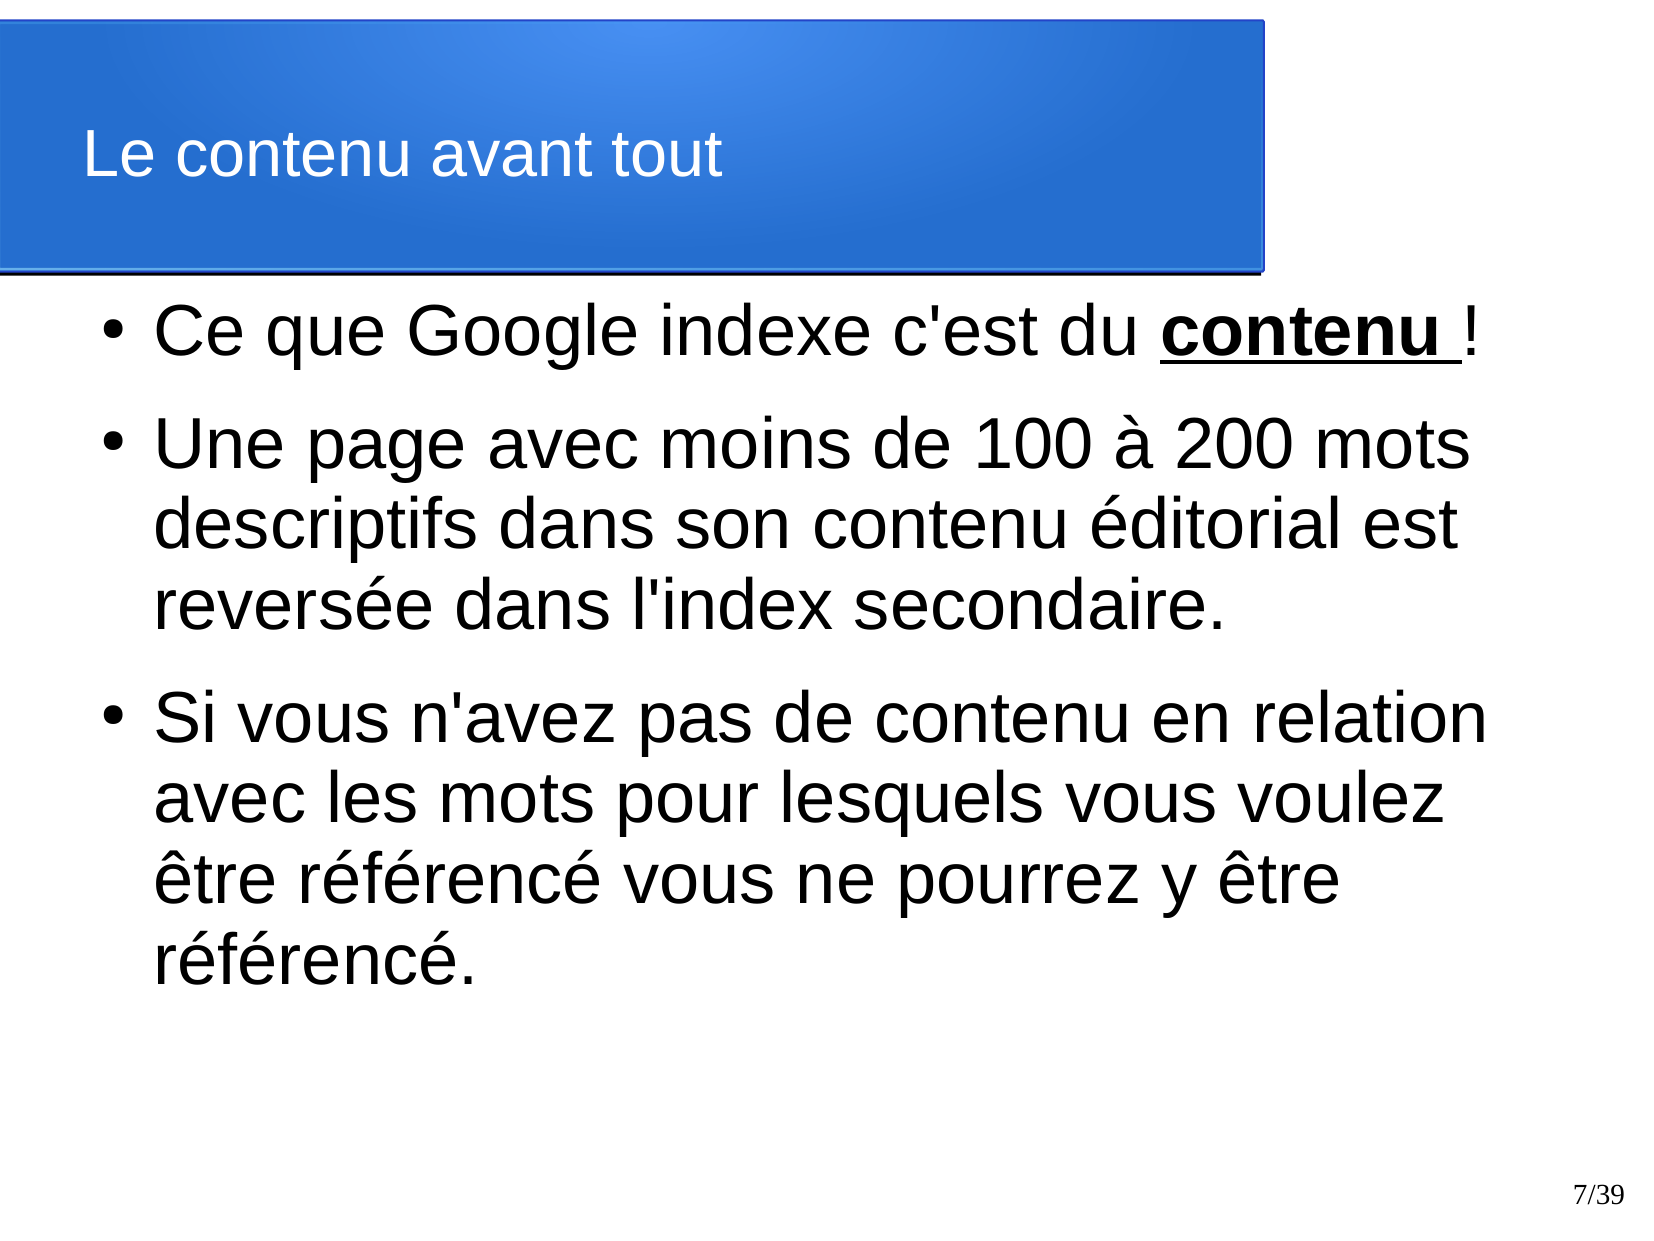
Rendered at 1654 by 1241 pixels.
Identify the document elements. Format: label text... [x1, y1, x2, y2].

title Le contenu avant tout [82, 49, 1250, 257]
list Ce que Google indexe c'est du contenu ! Une page avec moins de 100 à 200 mots descriptifs dans son contenu éditorial est reversée dans l'index secondaire. Si vous n'avez pas de contenu en relation avec les mots pour lesquels vous voulez être référencé vous ne pourrez y être référencé. [82, 290, 1538, 1010]
